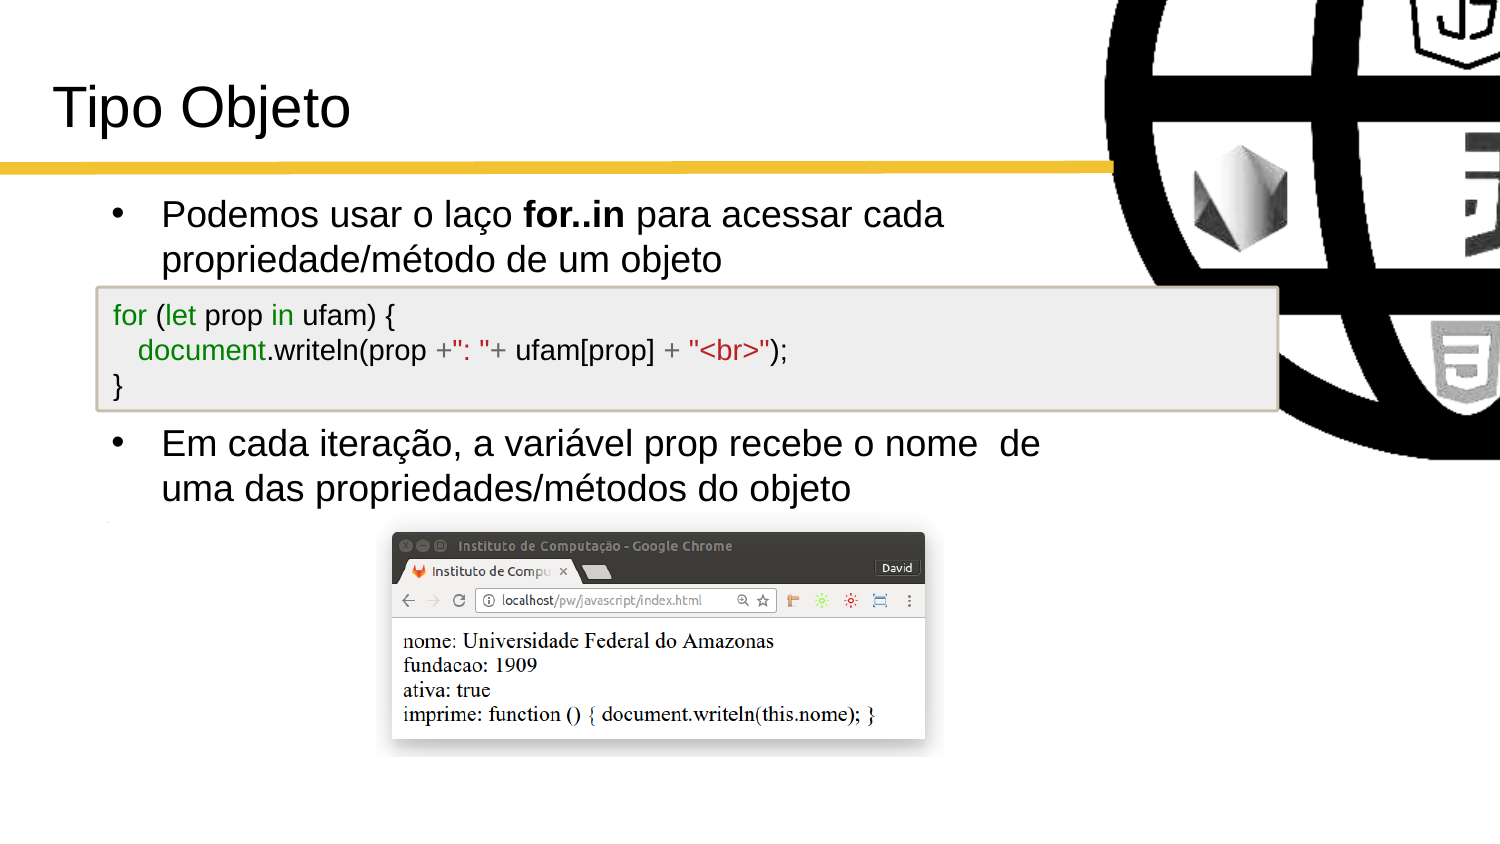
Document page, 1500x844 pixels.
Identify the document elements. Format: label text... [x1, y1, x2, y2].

text_box Podemos usar o laço for..in para acessar cada propriedade/método de um objeto Em cada iteração, a variável prop recebe o nome de uma das propriedades/métodos do objeto [90, 182, 1112, 790]
picture [376, 512, 944, 757]
picture [1078, 0, 1500, 532]
text_box Tipo Objeto [37, 33, 1463, 175]
text_box for (let prop in ufam) { document.writeln(prop +": "+ ufam[prop] + "<br>"); } [96, 287, 1278, 411]
